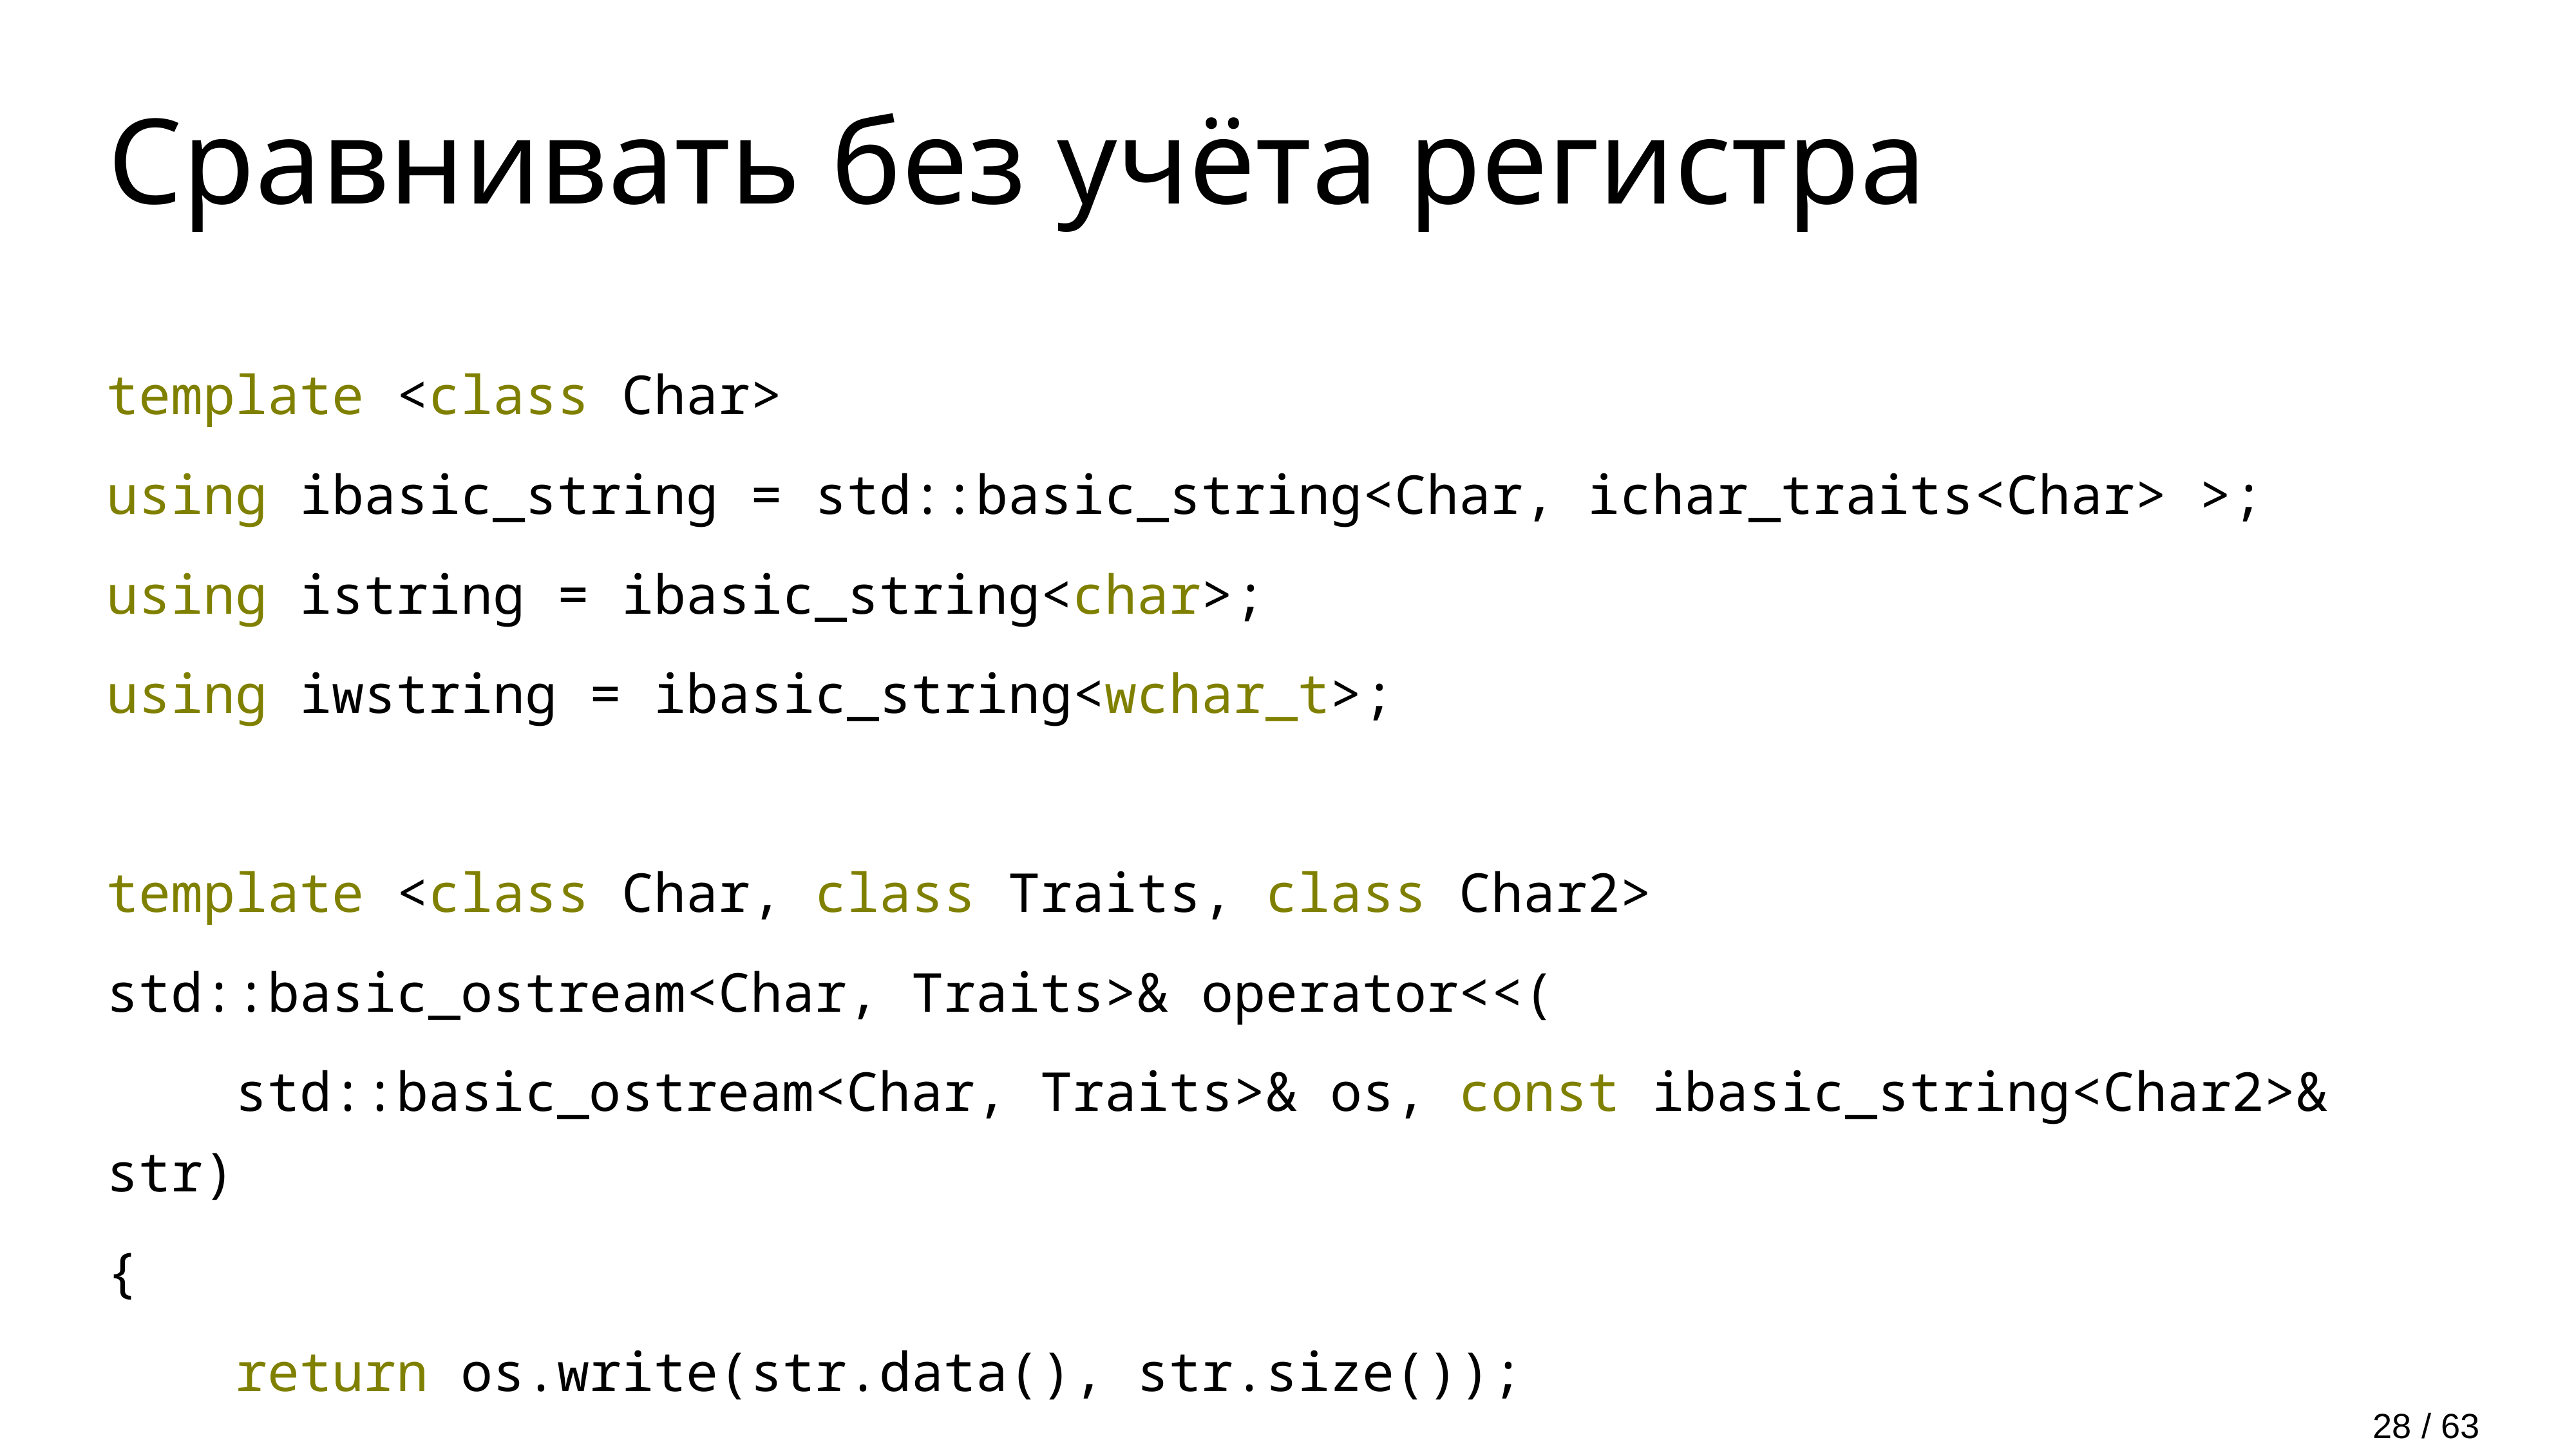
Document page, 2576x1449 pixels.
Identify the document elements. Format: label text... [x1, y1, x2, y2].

text_box <number> / 63 [2363, 1402, 2576, 1449]
title Сравнивать без учёта регистра [108, 80, 2468, 242]
list template <class Char> using ibasic_string = std::basic_string<Char, ichar_traits<Char> >; using istring = ibasic_string<char>; using iwstring = ibasic_string<wchar_t>; template <class Char, class Traits, class Char2> std::basic_ostream<Char, Traits>& operator<<( std::basic_ostream<Char, Traits>& os, const ibasic_string<Char2>& str) { return os.write(str.data(), str.size()); } [0, 295, 2576, 1449]
